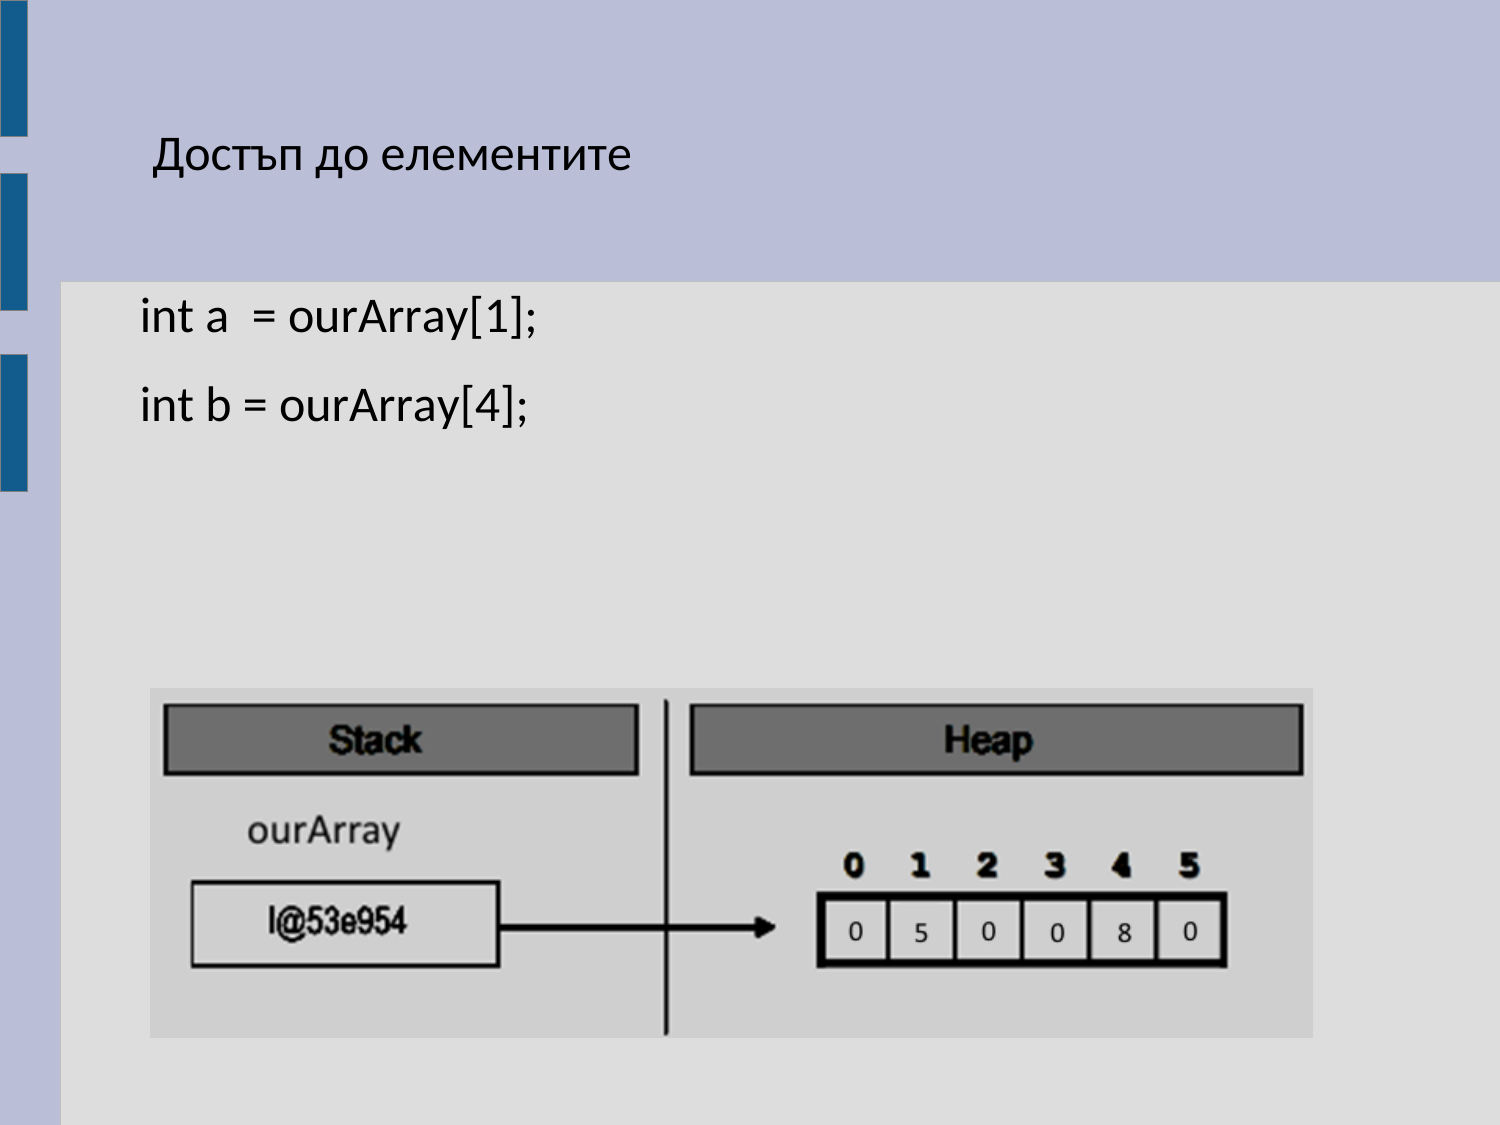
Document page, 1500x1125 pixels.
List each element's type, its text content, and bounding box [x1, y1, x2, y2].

picture [150, 688, 1313, 1038]
list int a = ourArray[1]; int b = ourArray[4]; [125, 275, 1375, 1018]
title Достъп до елементите [137, 112, 1488, 300]
